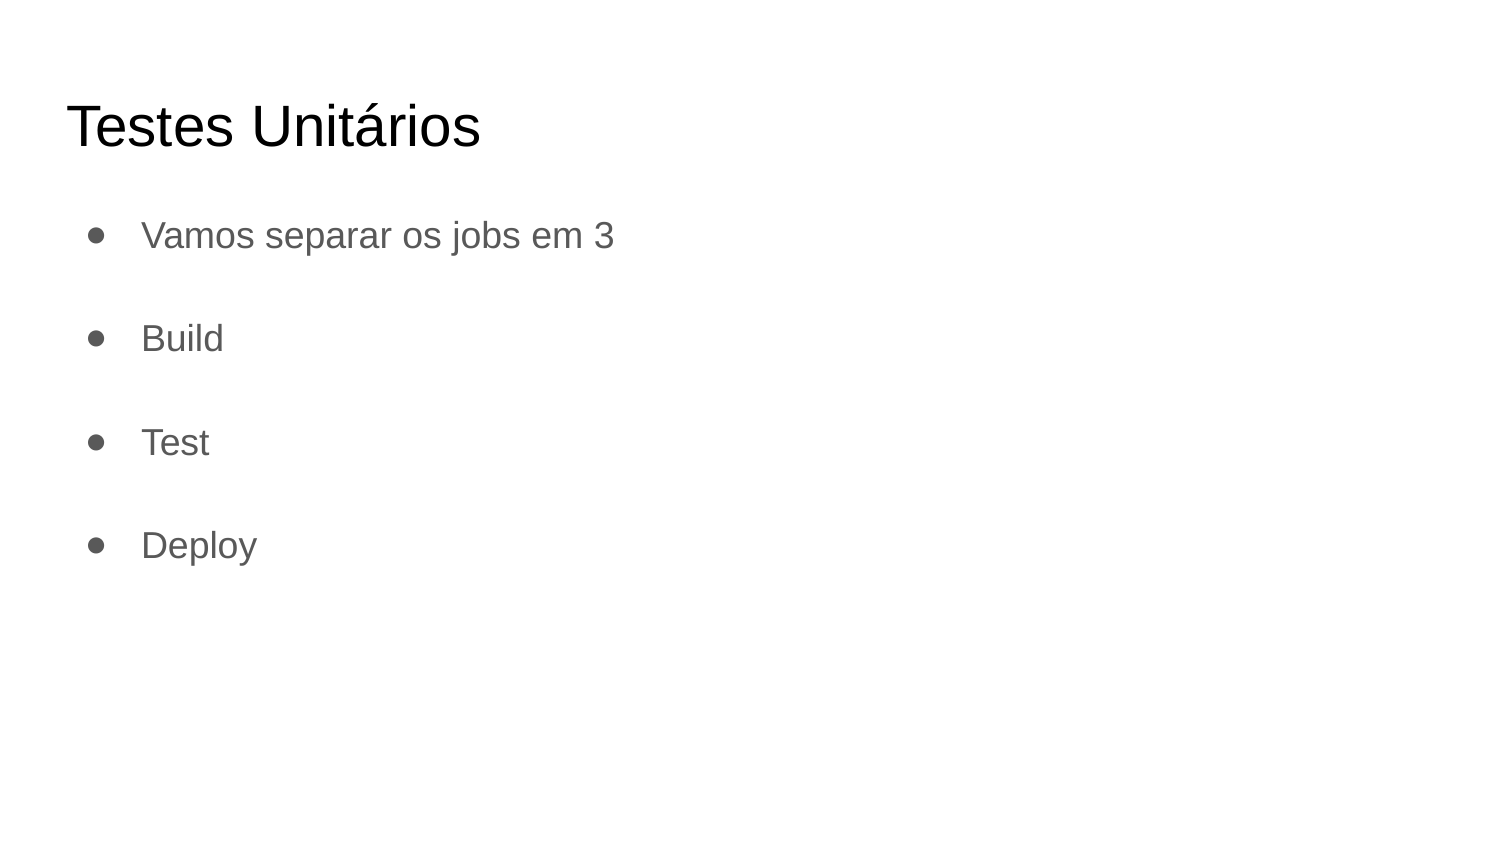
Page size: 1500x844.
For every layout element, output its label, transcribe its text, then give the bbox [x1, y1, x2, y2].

title Testes Unitários [51, 72, 1449, 167]
list Vamos separar os jobs em 3 Build Test Deploy [51, 189, 1489, 750]
